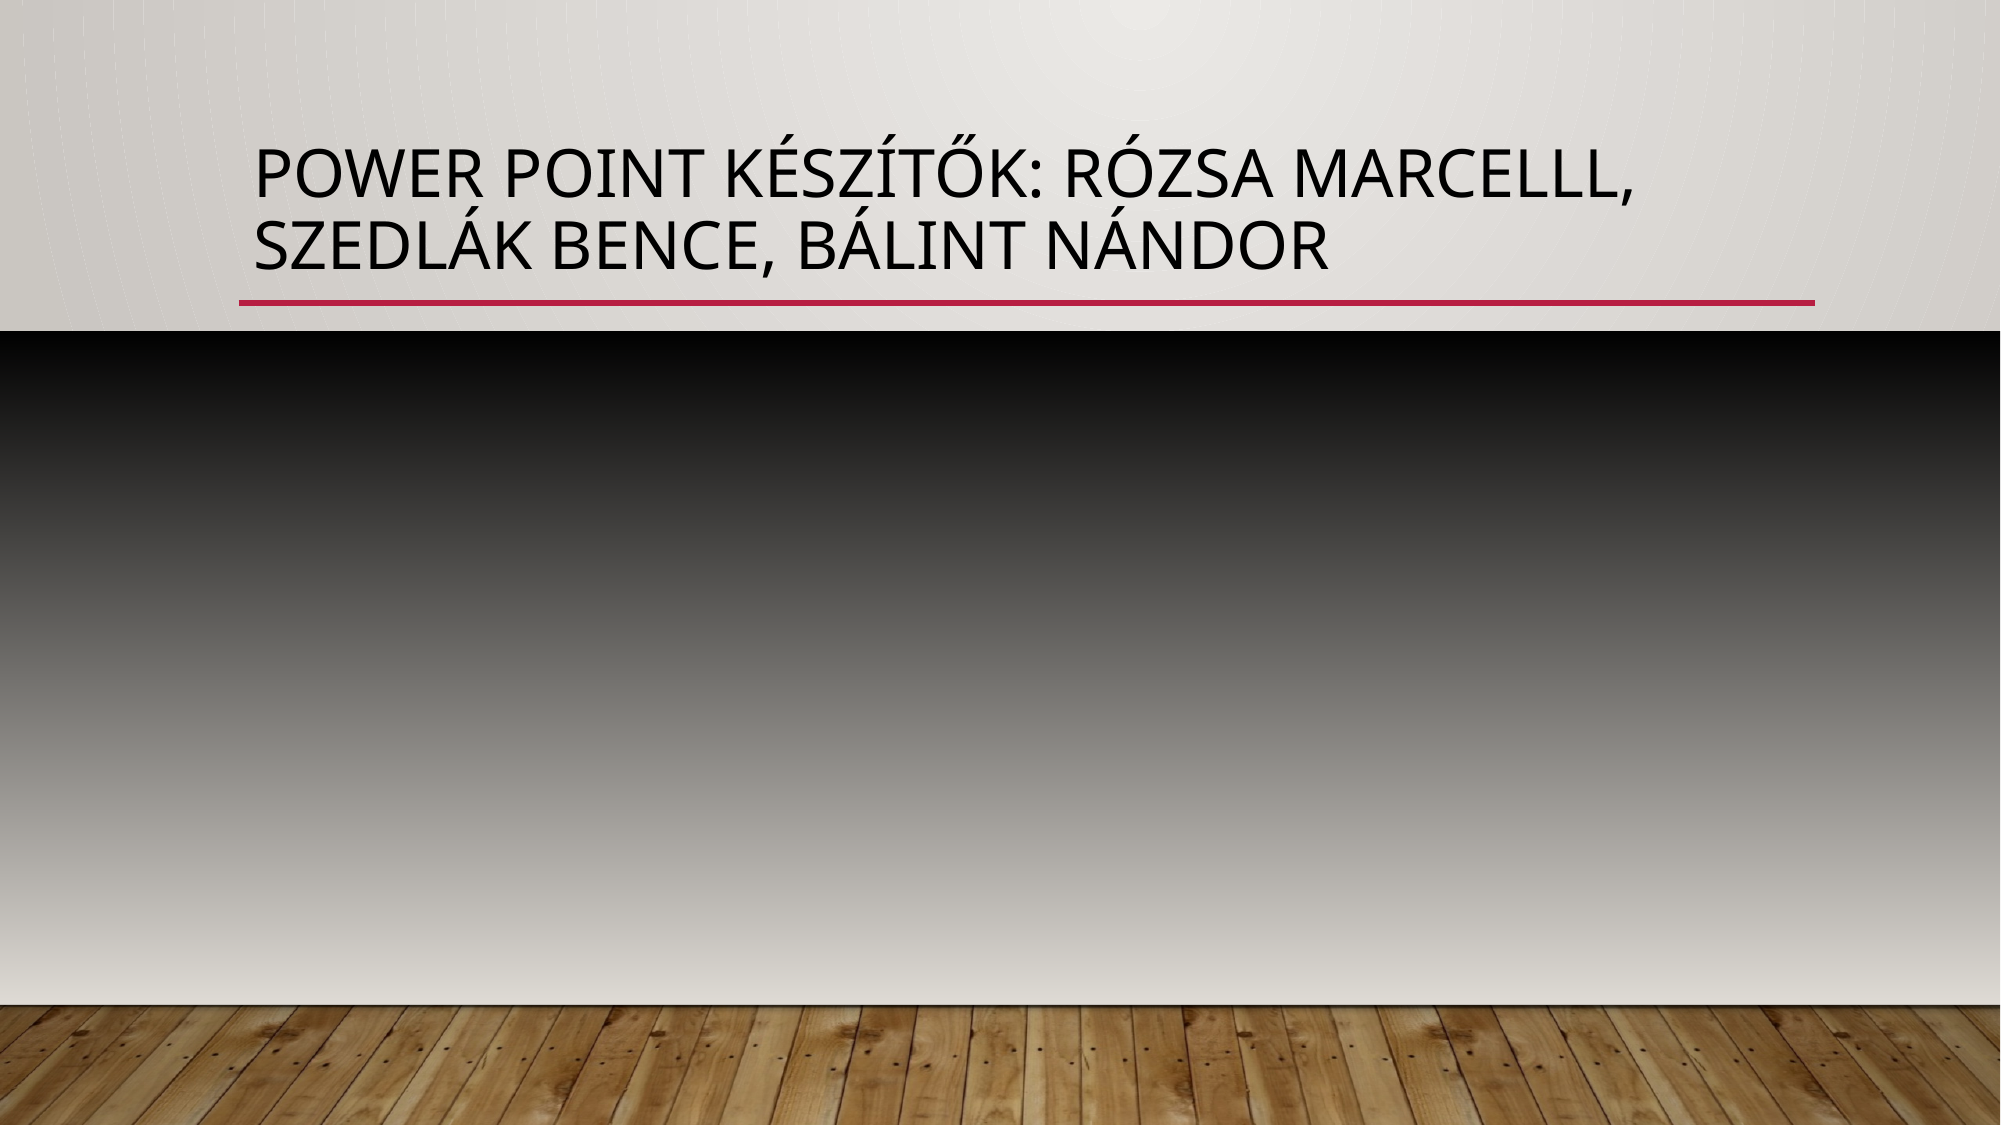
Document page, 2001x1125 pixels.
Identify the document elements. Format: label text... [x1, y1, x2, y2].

title Power POINT KÉSZÍTŐK: Rózsa marcelll, szedlák bence, bálint nándor [238, 131, 1814, 305]
